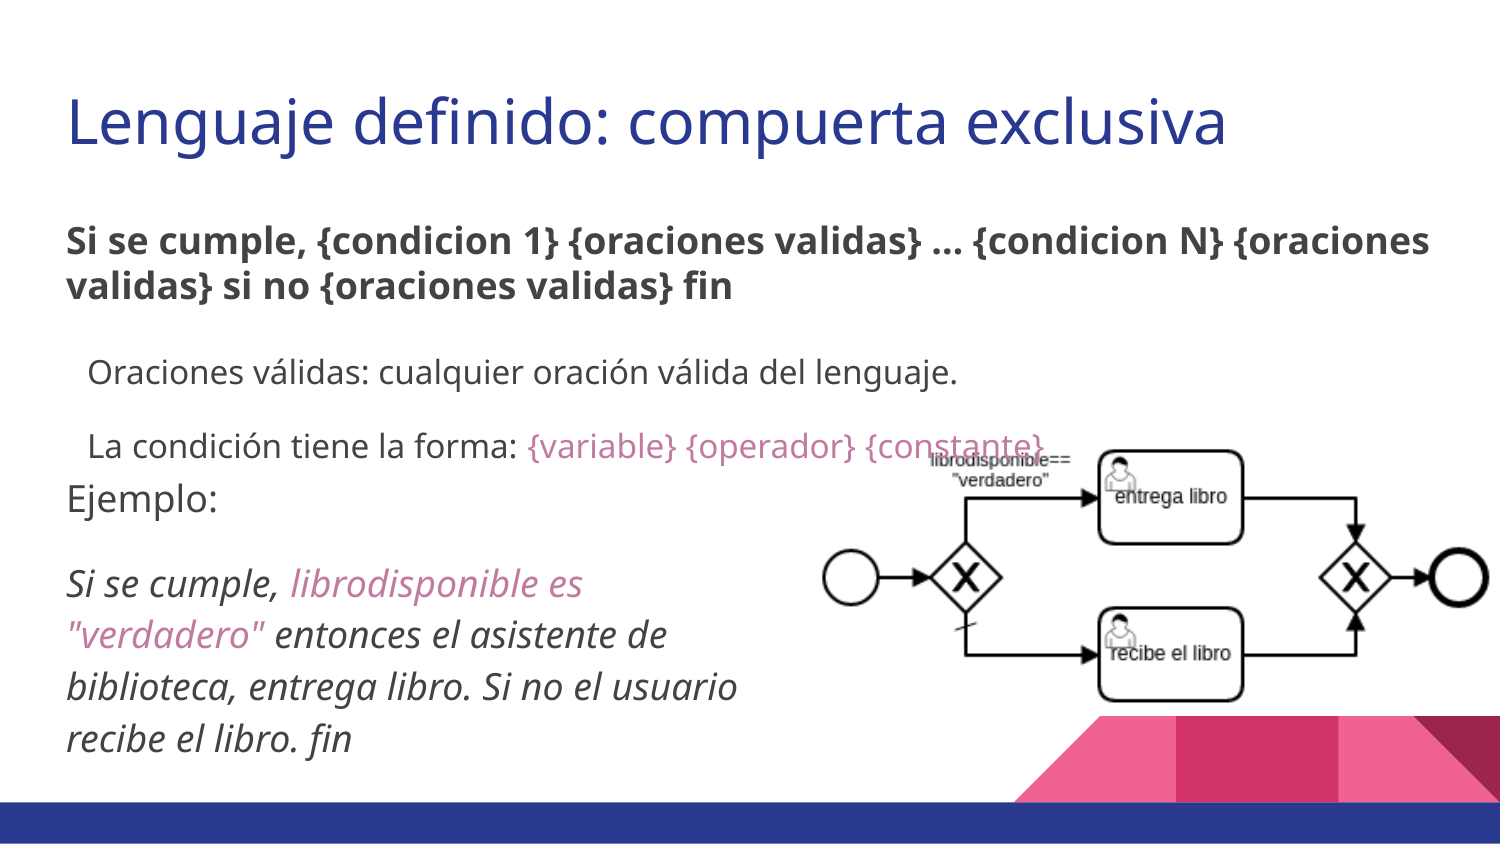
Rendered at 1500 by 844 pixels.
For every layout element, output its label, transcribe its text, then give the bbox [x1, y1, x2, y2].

title Lenguaje definido: compuerta exclusiva [51, 67, 1449, 167]
picture [814, 442, 824, 456]
picture [812, 418, 1500, 716]
text_box Ejemplo: Si se cumple, librodisponible es "verdadero" entonces el asistente de biblioteca, entrega libro. Si no el usuario recibe el libro. fin [51, 488, 796, 739]
list Si se cumple, {condicion 1} {oraciones validas} … {condicion N} {oraciones validas} si no {oraciones validas} fin Oraciones válidas: cualquier oración válida del lenguaje. La condición tiene la forma: {variable} {operador} {constante} [51, 201, 1449, 419]
